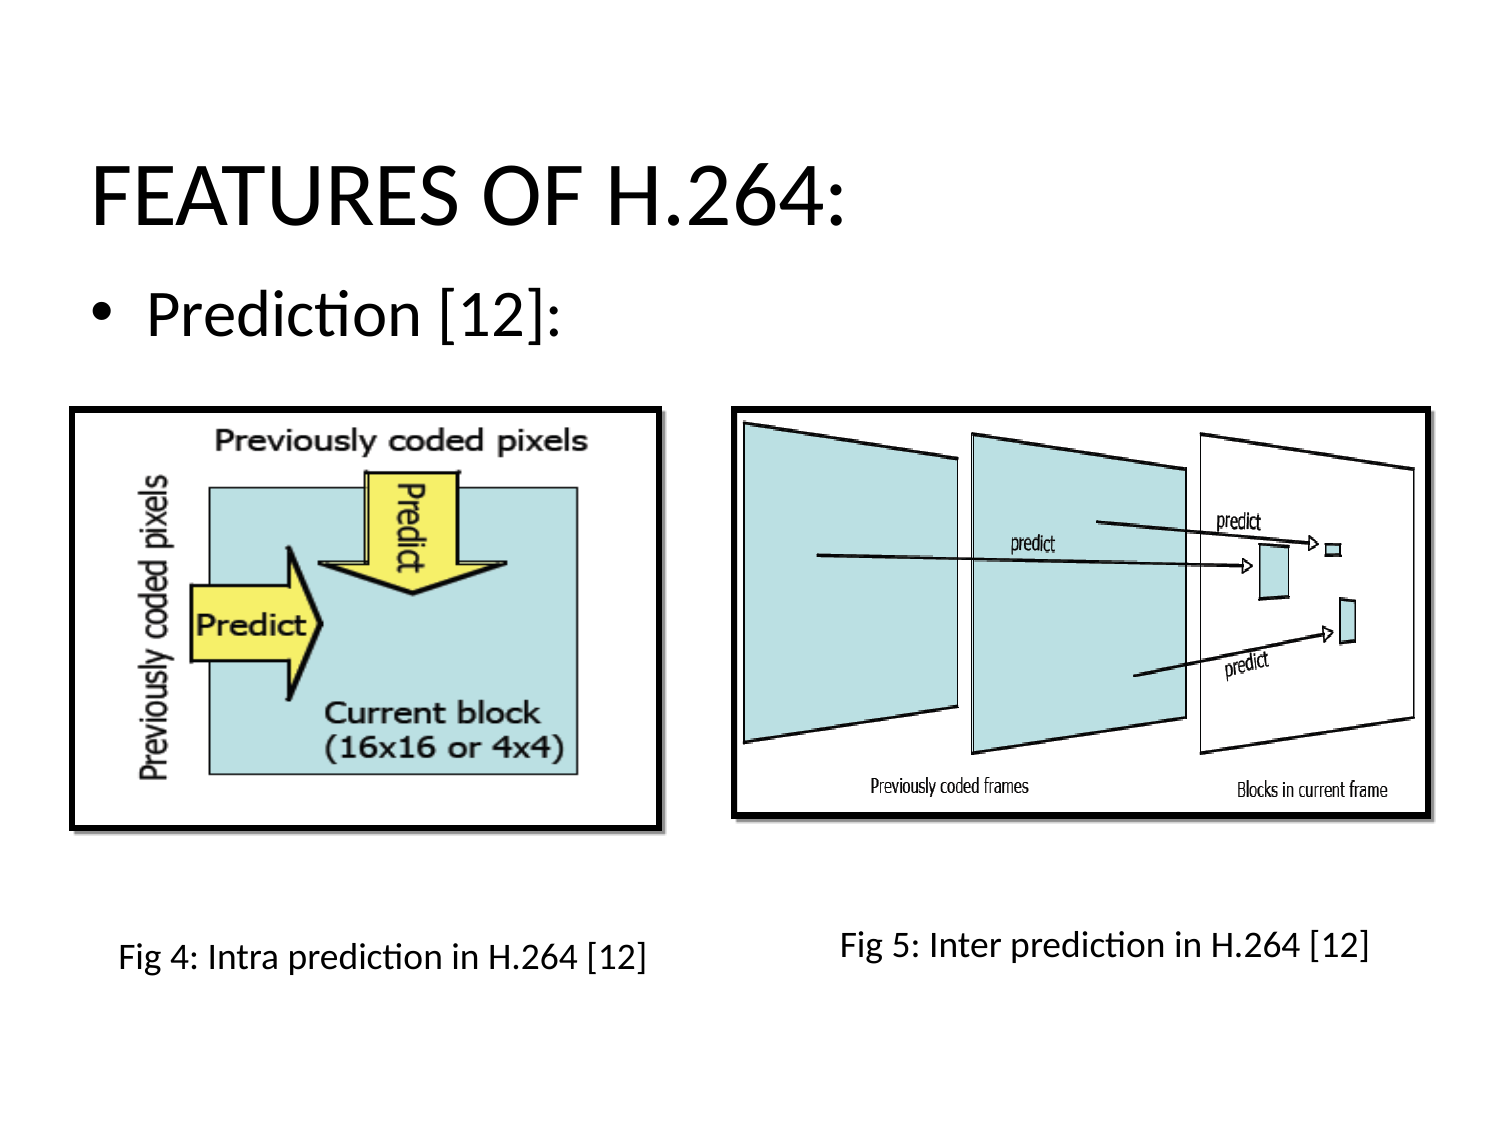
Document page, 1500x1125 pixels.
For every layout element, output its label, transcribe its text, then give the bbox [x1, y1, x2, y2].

text_box Fig 4: Intra prediction in H.264 [12] [103, 924, 663, 1030]
picture [75, 412, 657, 825]
list Prediction [12]: [75, 262, 1425, 1005]
text_box Fig 5: Inter prediction in H.264 [12] [825, 912, 1393, 973]
picture [737, 412, 1425, 813]
title FEATURES OF H.264: [75, 115, 1425, 262]
